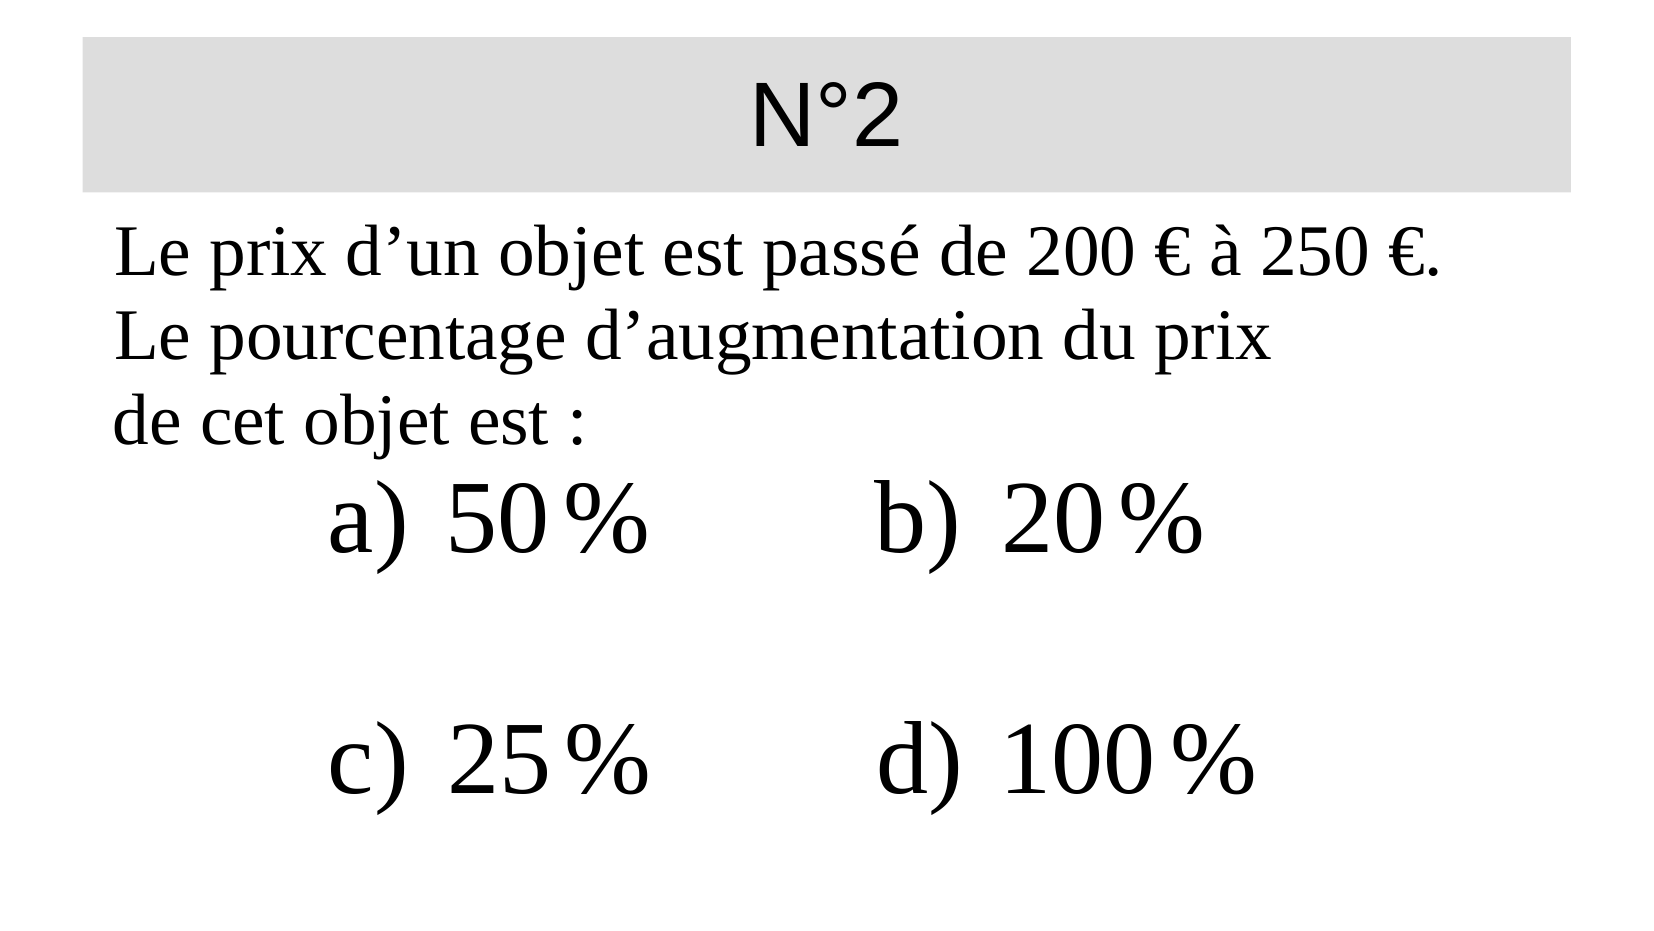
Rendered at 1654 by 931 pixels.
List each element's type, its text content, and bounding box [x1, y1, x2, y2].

title N°2 [82, 37, 1571, 193]
chart [106, 211, 1457, 816]
